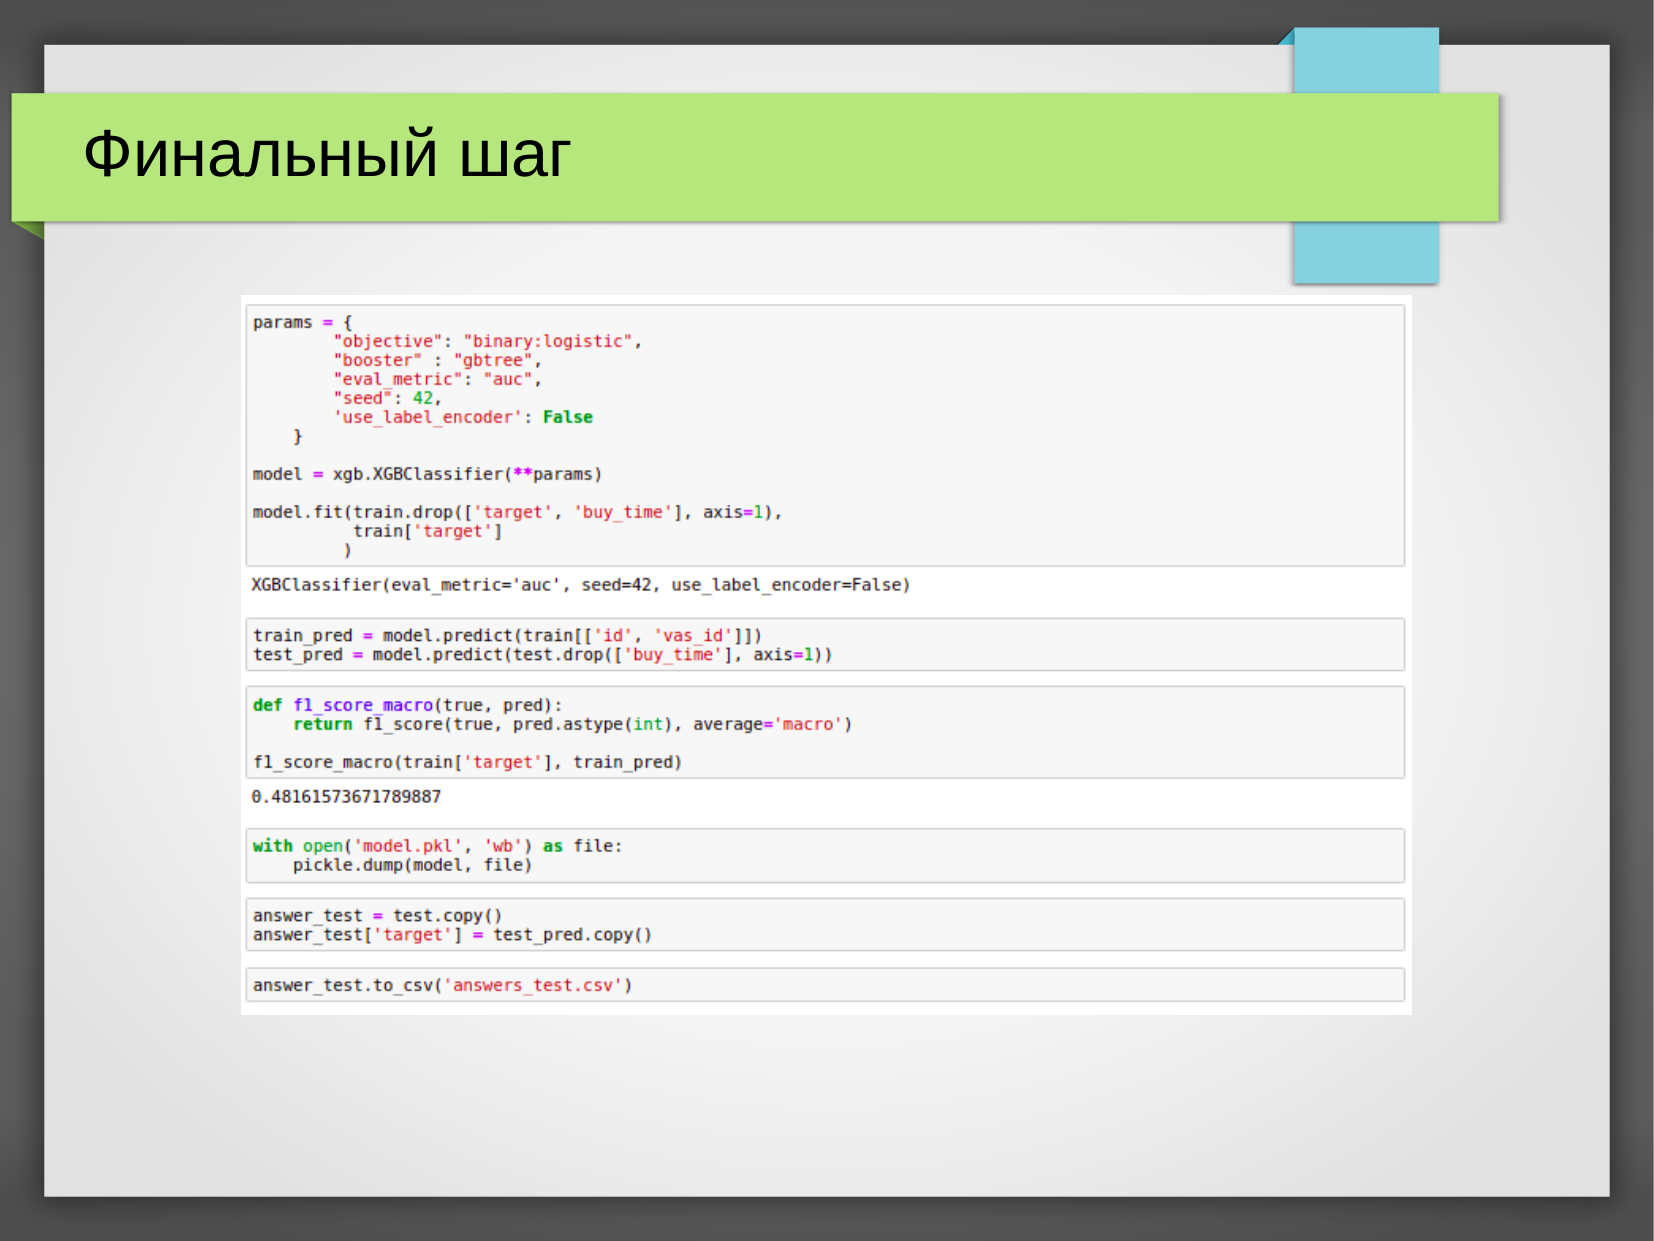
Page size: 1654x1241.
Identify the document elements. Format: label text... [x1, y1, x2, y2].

title Финальный шаг [82, 94, 1264, 213]
picture [0, 0, 1654, 1241]
